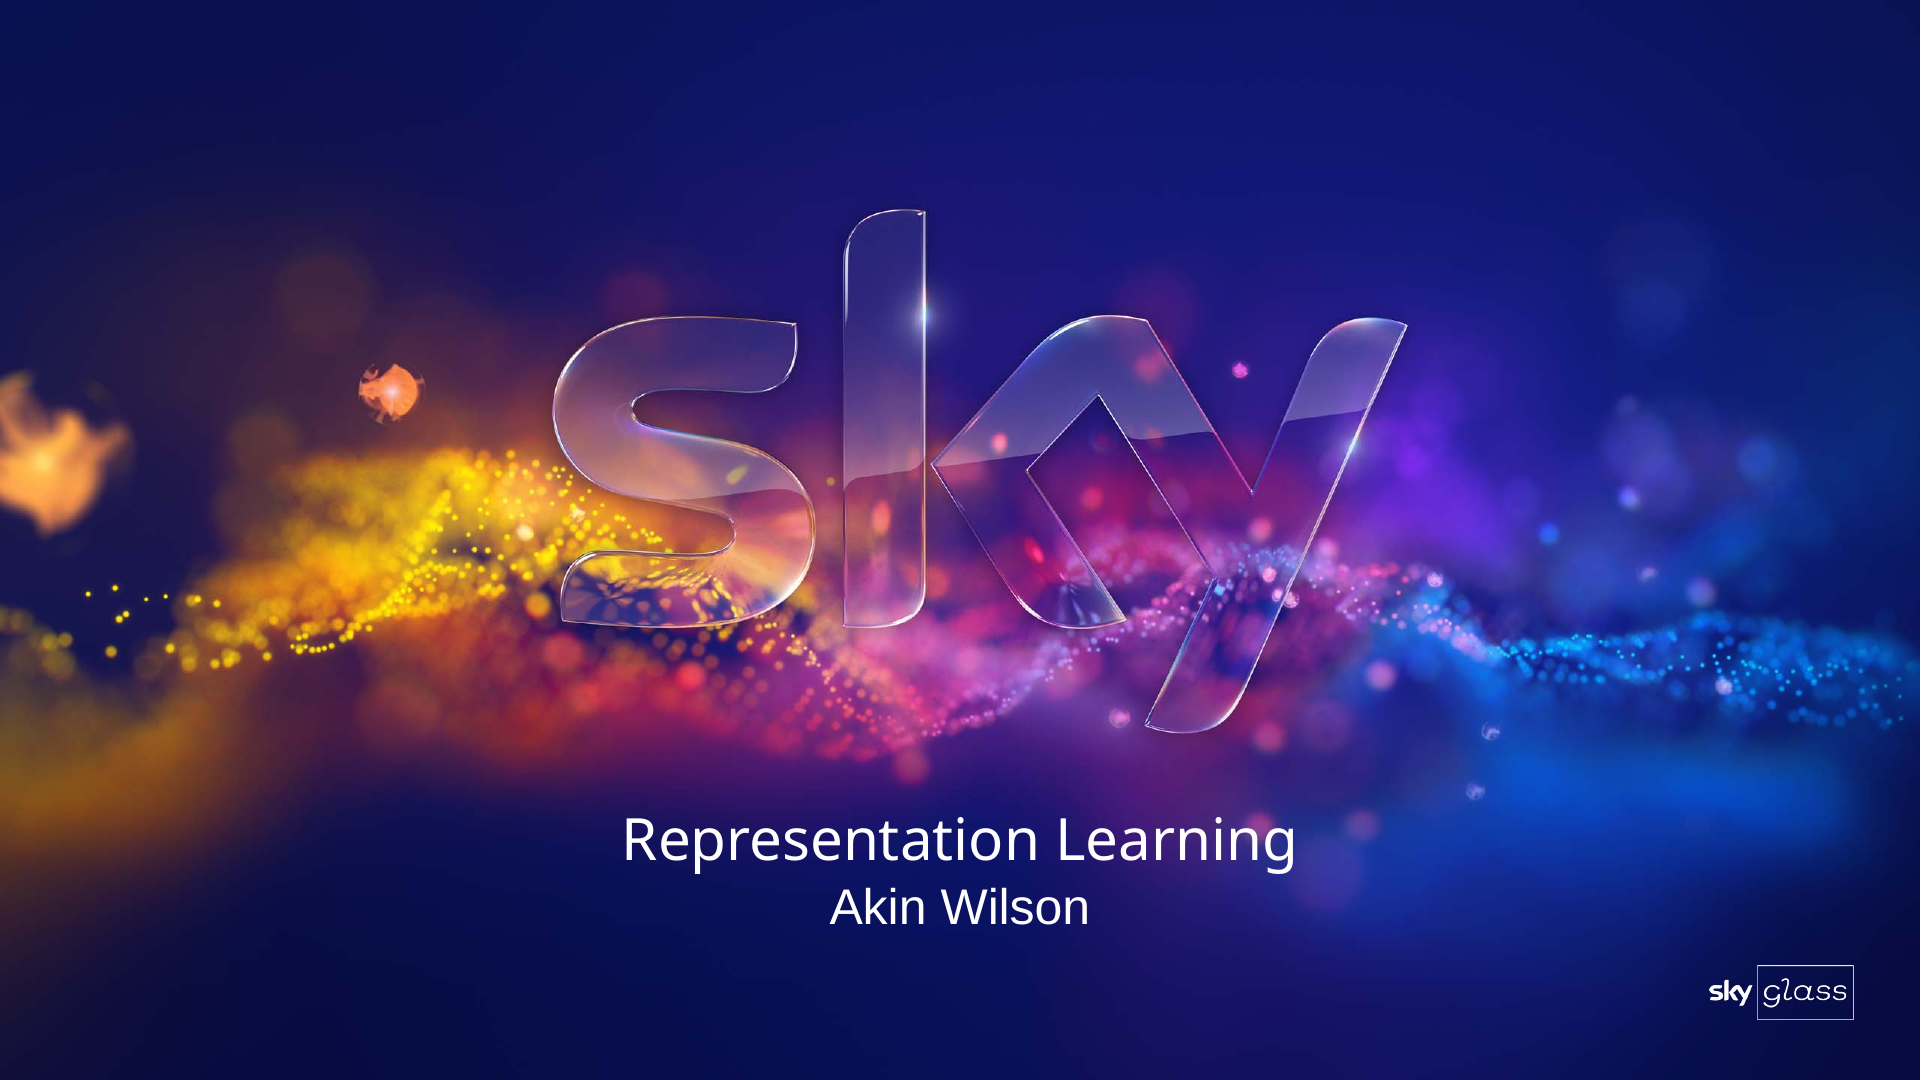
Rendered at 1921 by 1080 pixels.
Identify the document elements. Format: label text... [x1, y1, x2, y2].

picture [0, 0, 1920, 1080]
subtitle Akin Wilson [97, 874, 1823, 985]
title Representation Learning [97, 760, 1823, 872]
